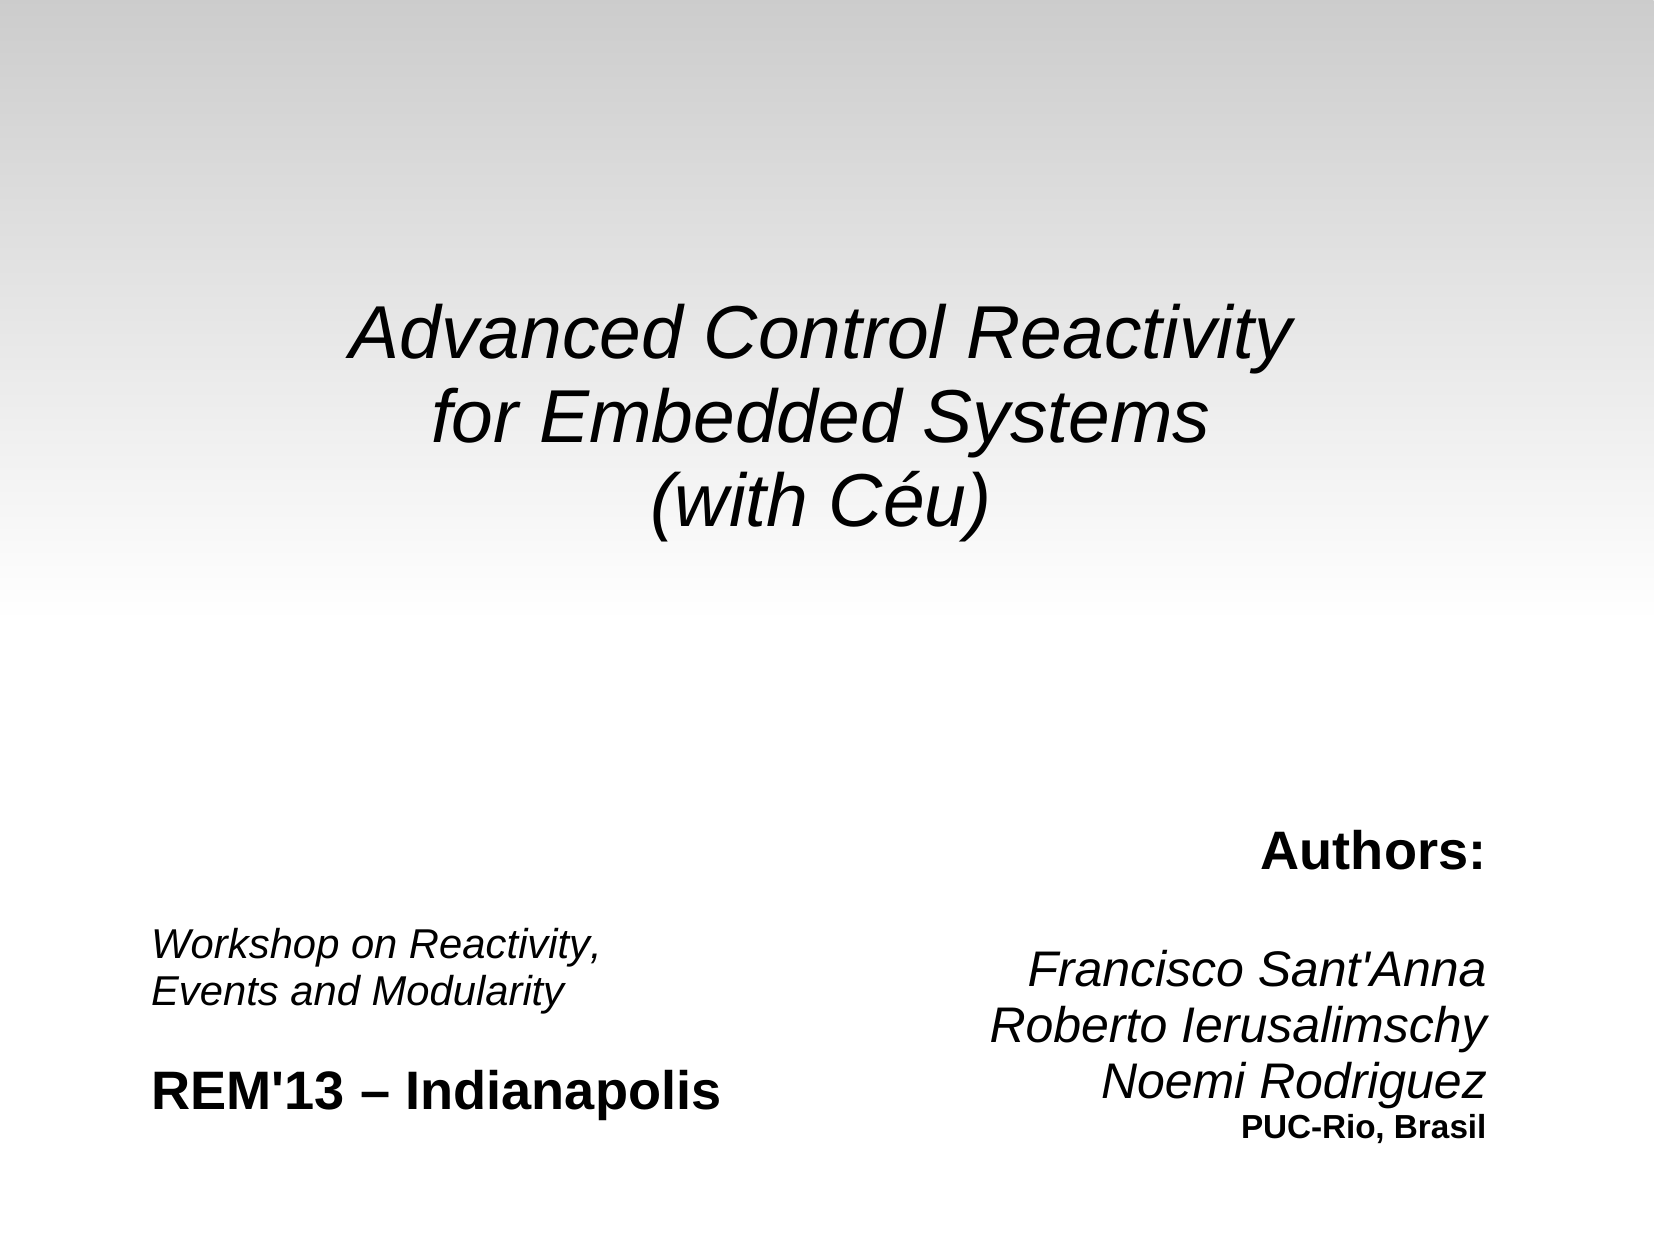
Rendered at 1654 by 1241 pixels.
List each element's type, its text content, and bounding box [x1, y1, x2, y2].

text_box Authors: Francisco Sant'Anna Roberto Ierusalimschy Noemi Rodriguez PUC-Rio, Brasil [974, 812, 1530, 1154]
text_box Workshop on Reactivity, Events and Modularity REM'13 – Indianapolis [136, 913, 849, 1129]
subtitle Advanced Control Reactivity for Embedded Systems (with Céu) [76, 183, 1565, 650]
